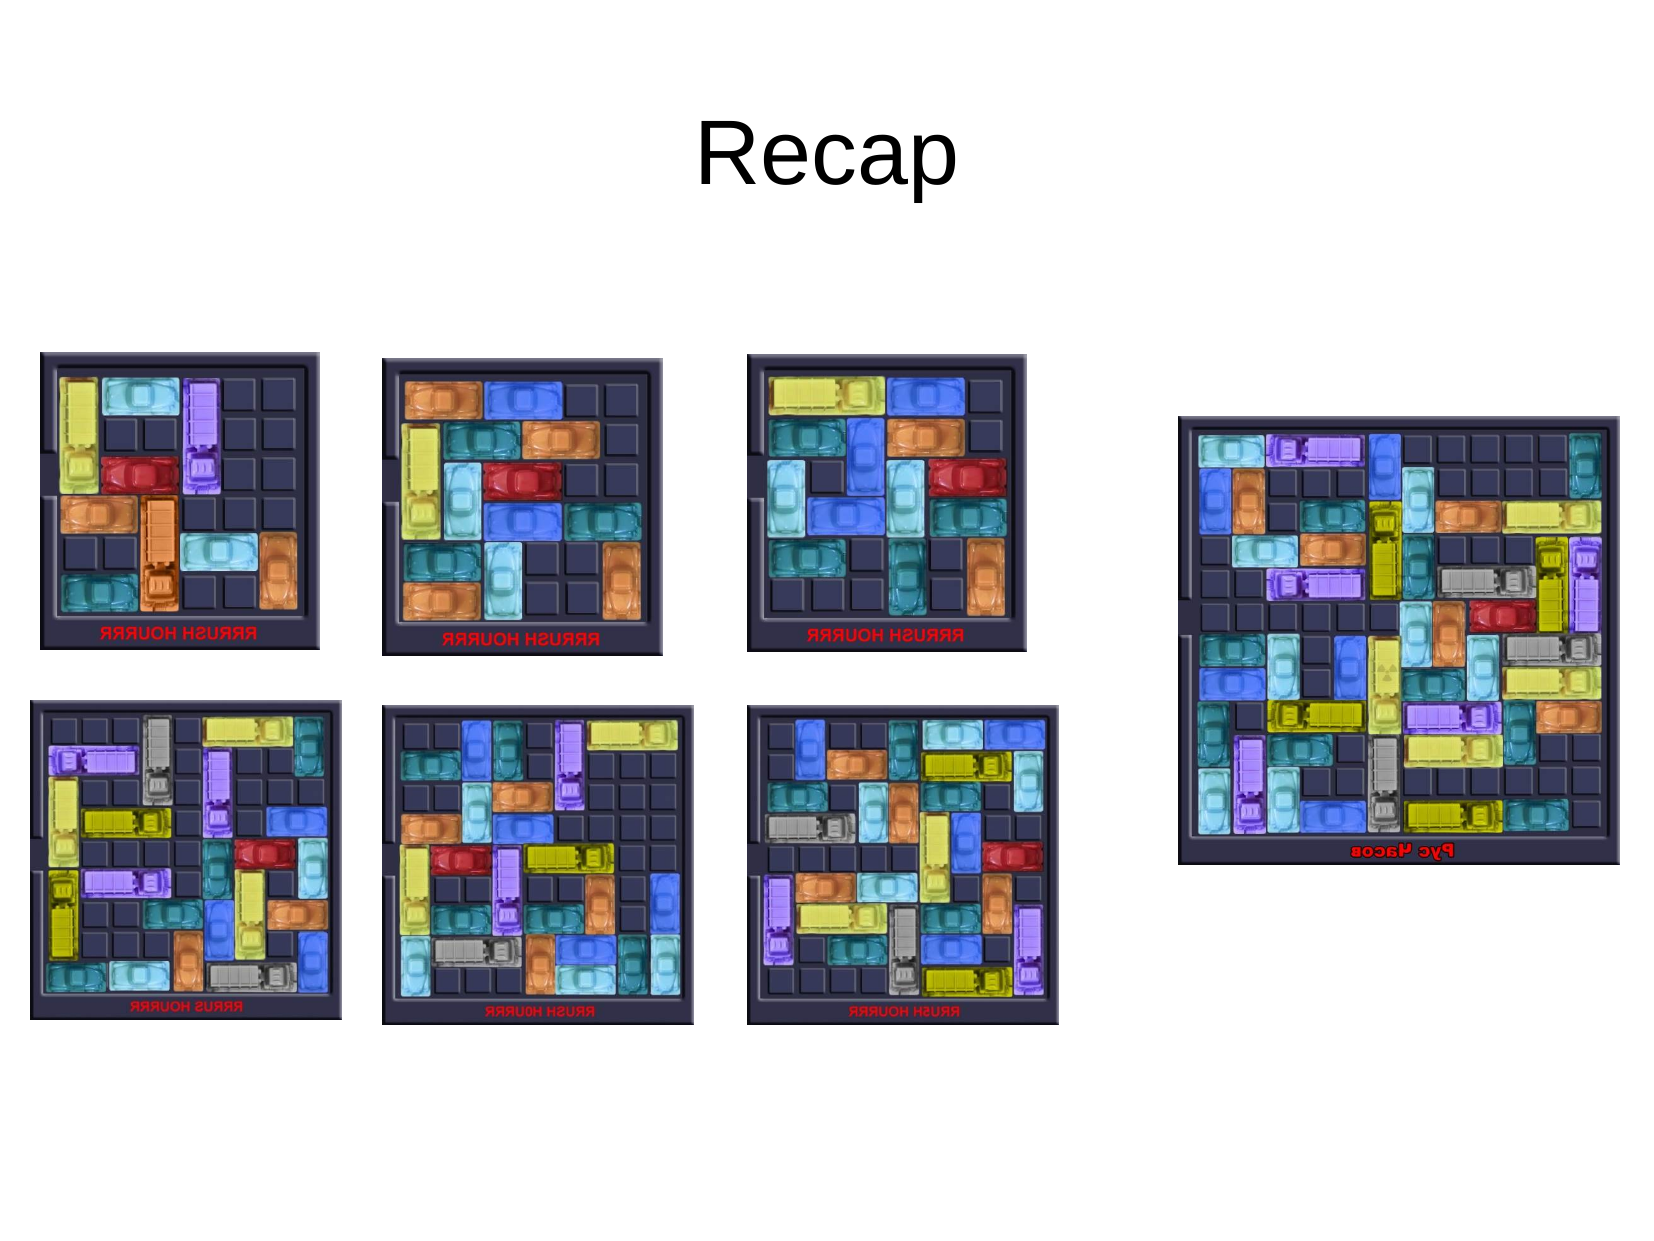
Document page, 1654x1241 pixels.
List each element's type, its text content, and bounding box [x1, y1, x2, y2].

title Recap [82, 49, 1571, 257]
picture [30, 700, 342, 1020]
picture [40, 352, 320, 650]
picture [382, 358, 663, 656]
picture [1178, 416, 1620, 865]
picture [747, 354, 1027, 652]
picture [747, 705, 1059, 1025]
picture [382, 705, 694, 1025]
